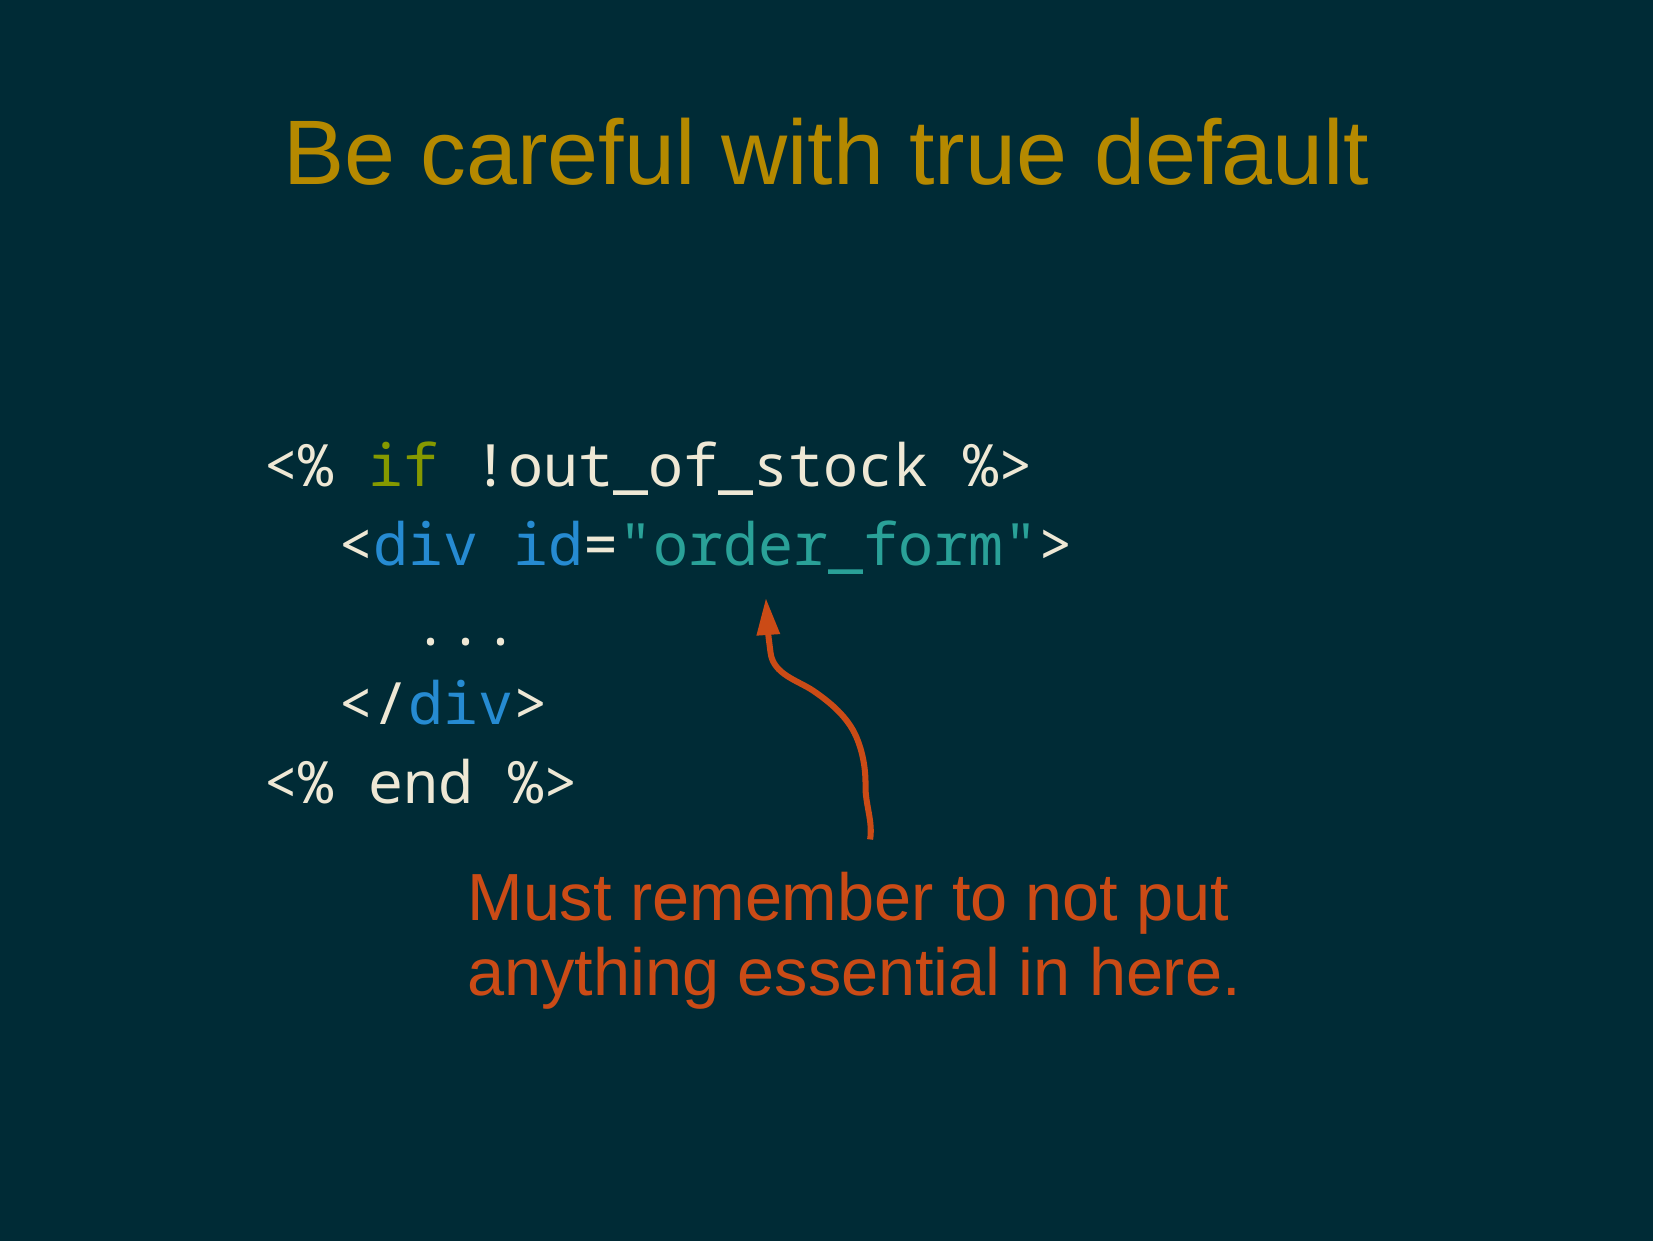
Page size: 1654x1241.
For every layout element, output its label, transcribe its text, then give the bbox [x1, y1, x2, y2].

title Be careful with true default [82, 49, 1571, 257]
text_box Must remember to not put anything essential in here. [450, 849, 1263, 1021]
text_box <% if !out_of_stock %> <div id="order_form"> ... </div> <% end %> [248, 416, 1404, 1137]
